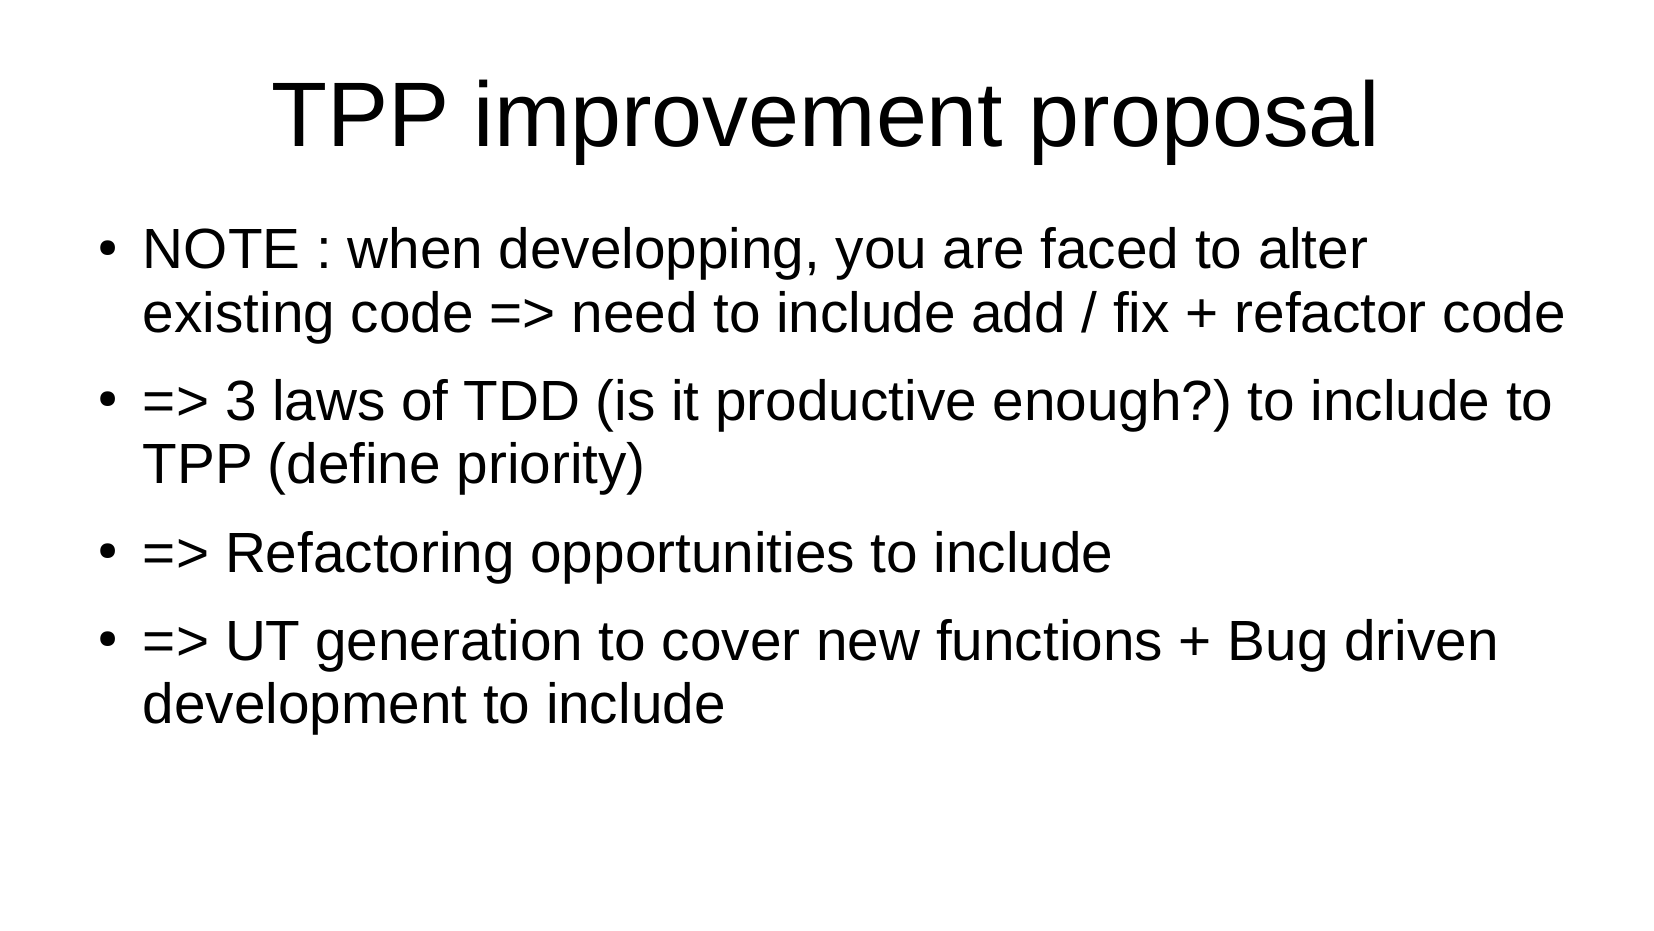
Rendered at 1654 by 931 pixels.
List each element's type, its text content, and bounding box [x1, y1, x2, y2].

list NOTE : when developping, you are faced to alter existing code => need to include add / fix + refactor code => 3 laws of TDD (is it productive enough?) to include to TPP (define priority) => Refactoring opportunities to include => UT generation to cover new functions + Bug driven development to include [82, 217, 1571, 758]
title TPP improvement proposal [82, 37, 1571, 193]
